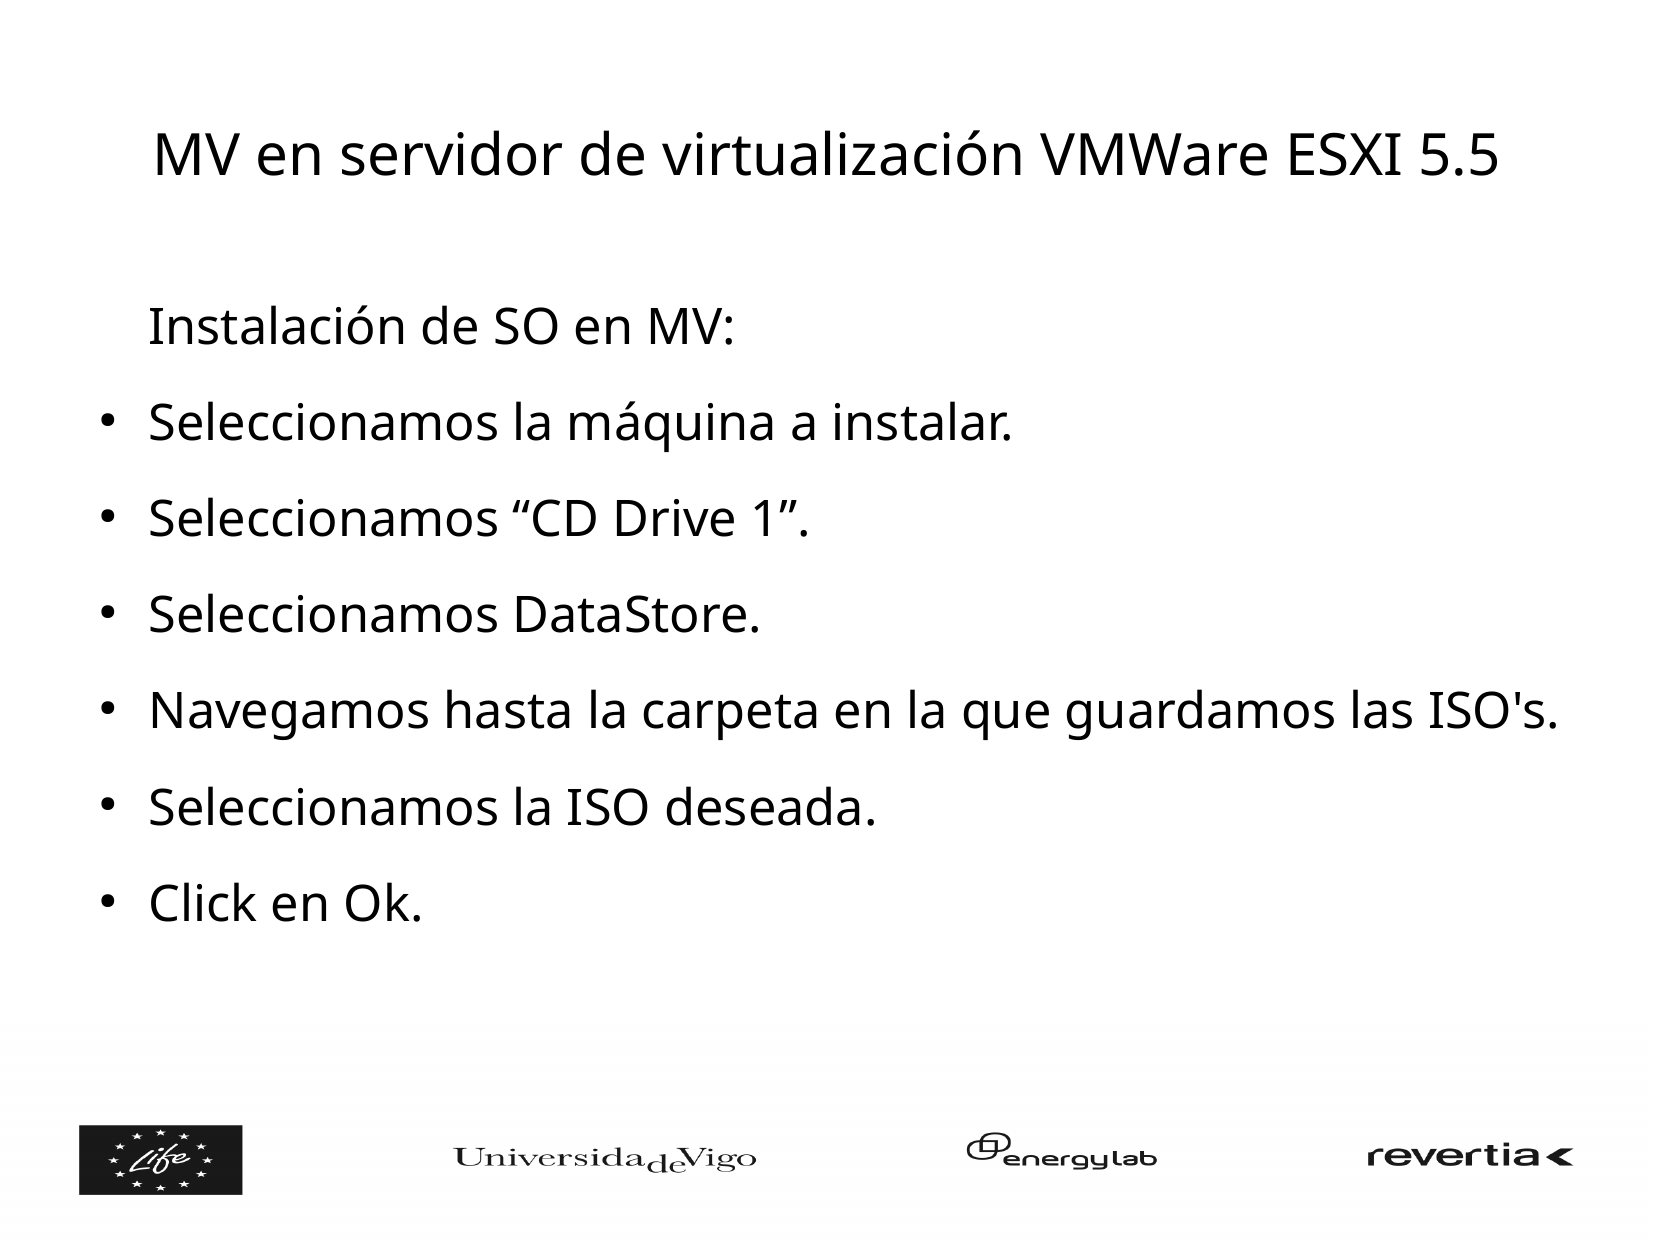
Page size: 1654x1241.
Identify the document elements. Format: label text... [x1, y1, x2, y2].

title MV en servidor de virtualización VMWare ESXI 5.5 [82, 49, 1571, 257]
list Instalación de SO en MV: Seleccionamos la máquina a instalar. Seleccionamos “CD Drive 1”. Seleccionamos DataStore. Navegamos hasta la carpeta en la que guardamos las ISO's. Seleccionamos la ISO deseada. Click en Ok. [82, 290, 1571, 1010]
picture [0, 1009, 1654, 1241]
